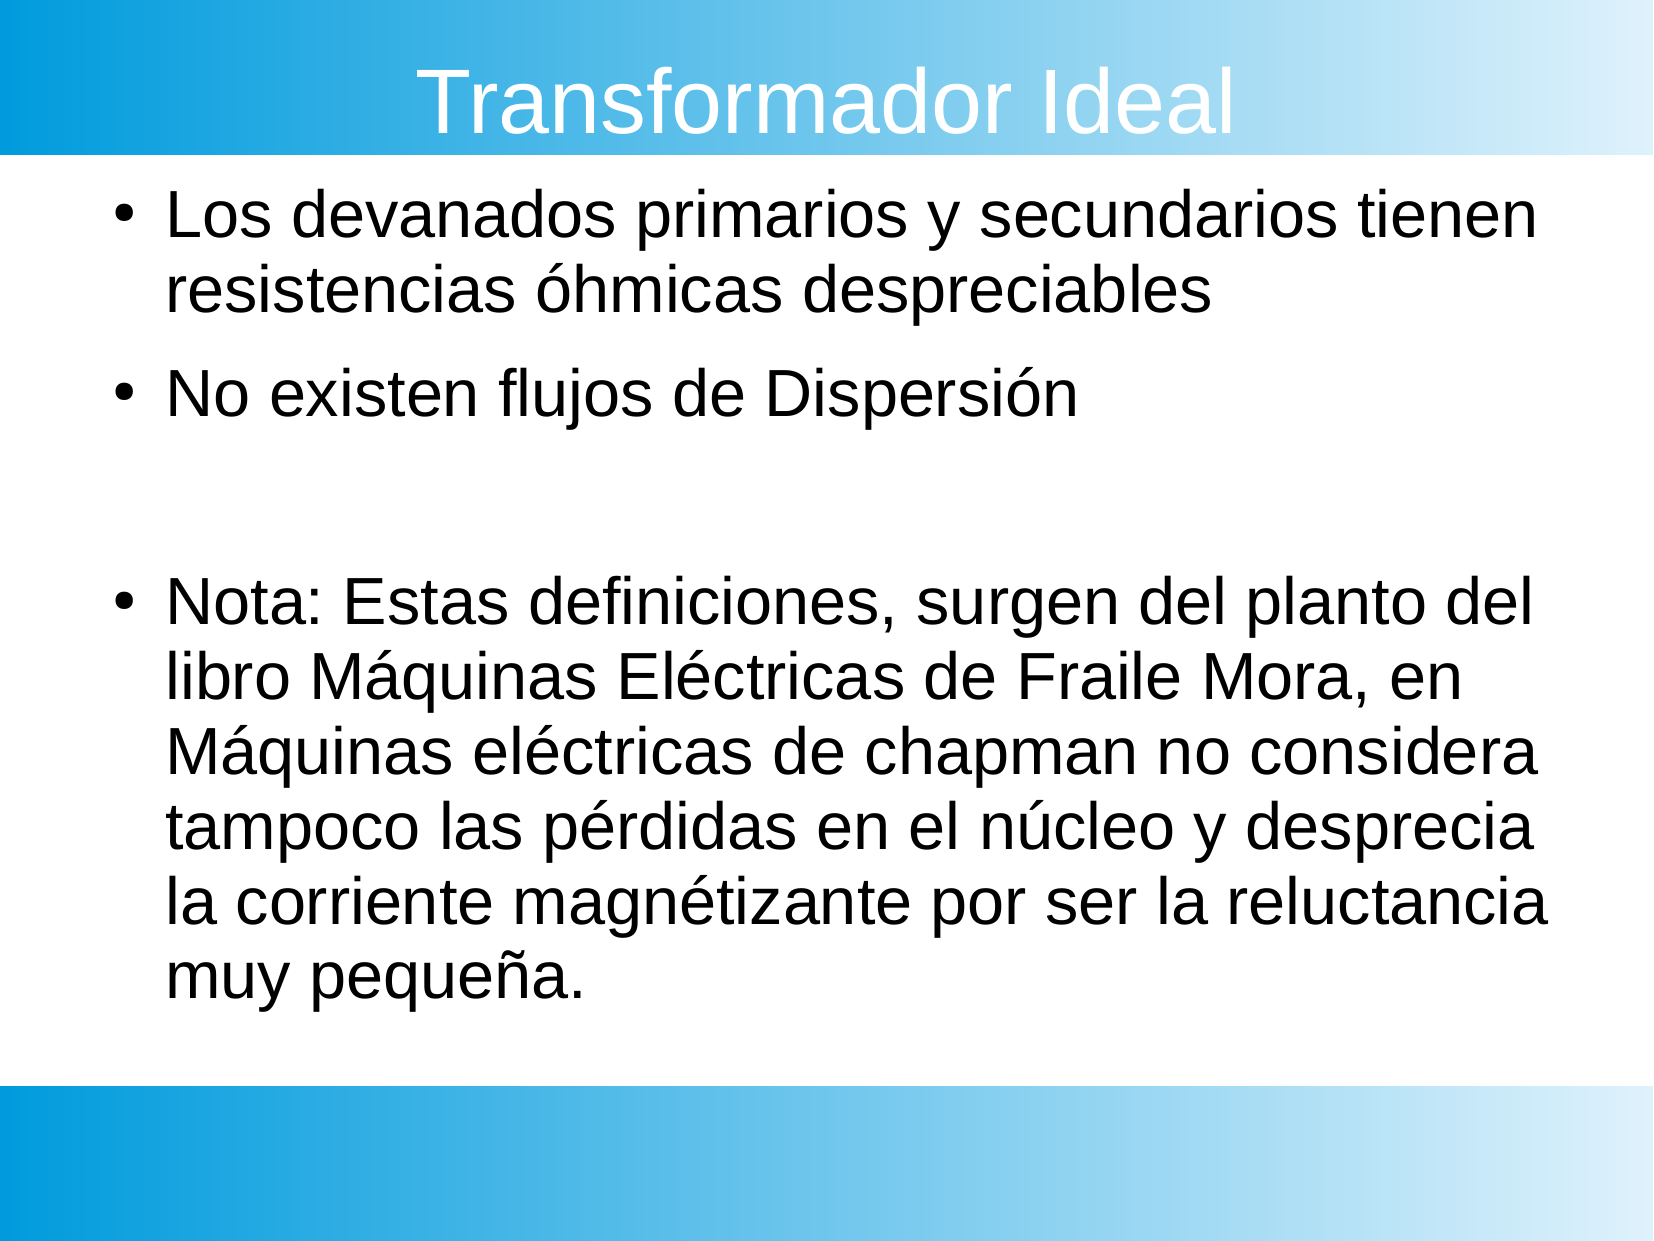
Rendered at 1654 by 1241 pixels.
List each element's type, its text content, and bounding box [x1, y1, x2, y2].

title Transformador Ideal [82, 49, 1571, 155]
list Los devanados primarios y secundarios tienen resistencias óhmicas despreciables No existen flujos de Dispersión Nota: Estas definiciones, surgen del planto del libro Máquinas Eléctricas de Fraile Mora, en Máquinas eléctricas de chapman no considera tampoco las pérdidas en el núcleo y desprecia la corriente magnétizante por ser la reluctancia muy pequeña. [94, 177, 1583, 986]
